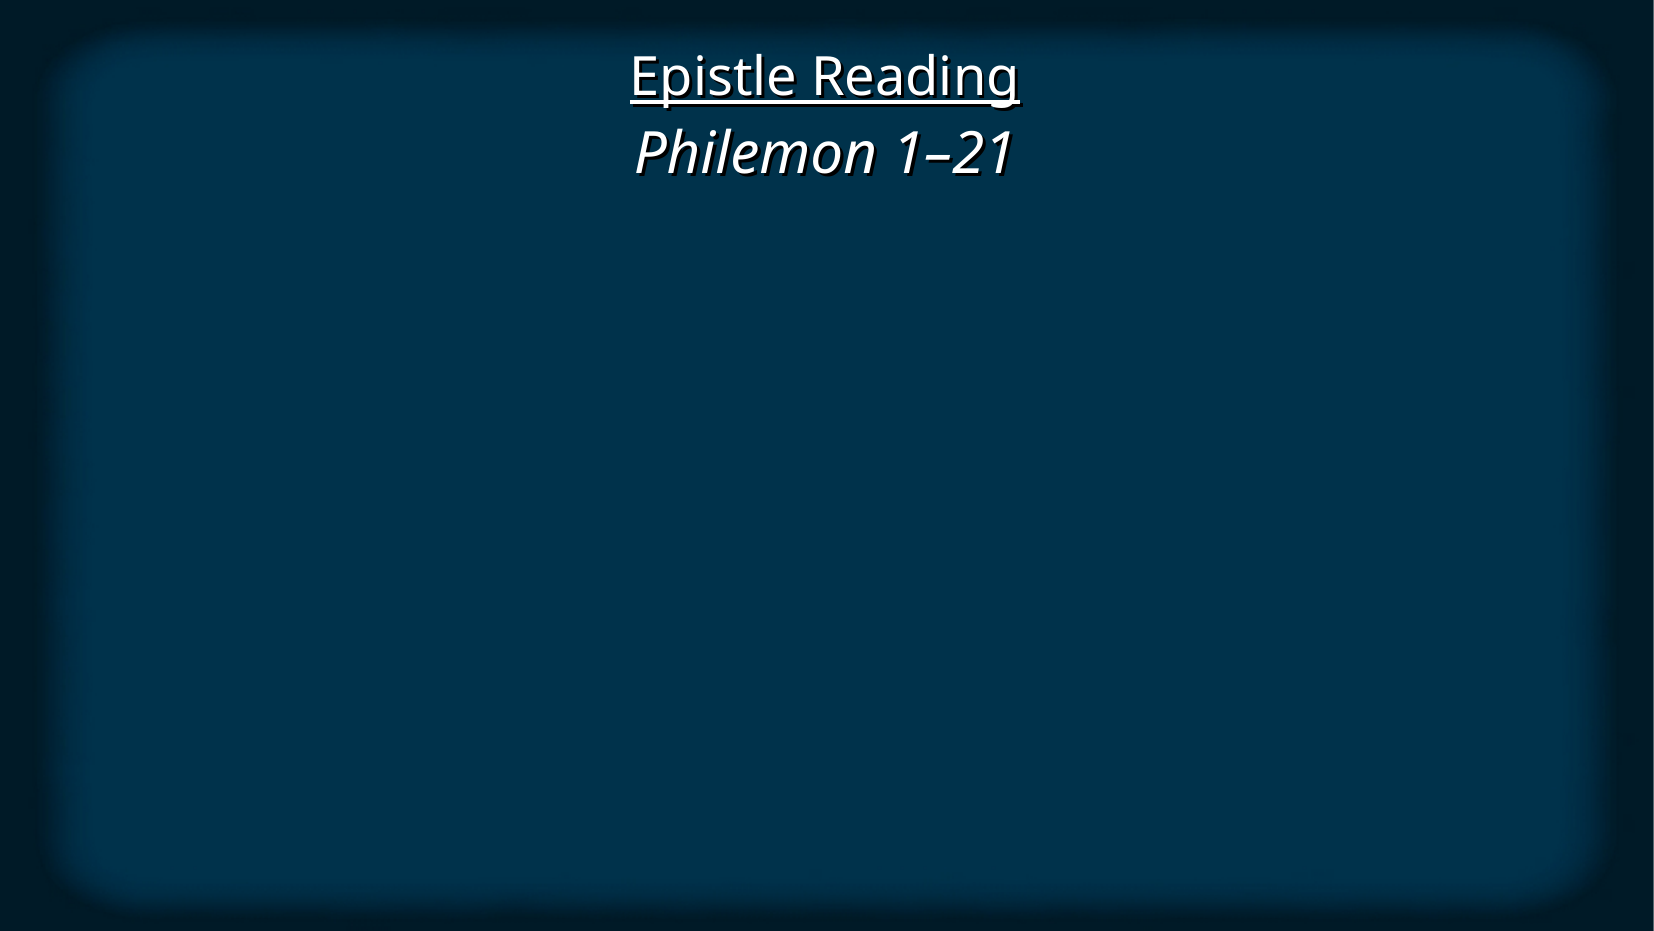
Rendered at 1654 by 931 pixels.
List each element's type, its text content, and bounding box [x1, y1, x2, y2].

picture [0, 0, 1654, 931]
text_box Epistle Reading Philemon 1–21 [105, 30, 1546, 194]
